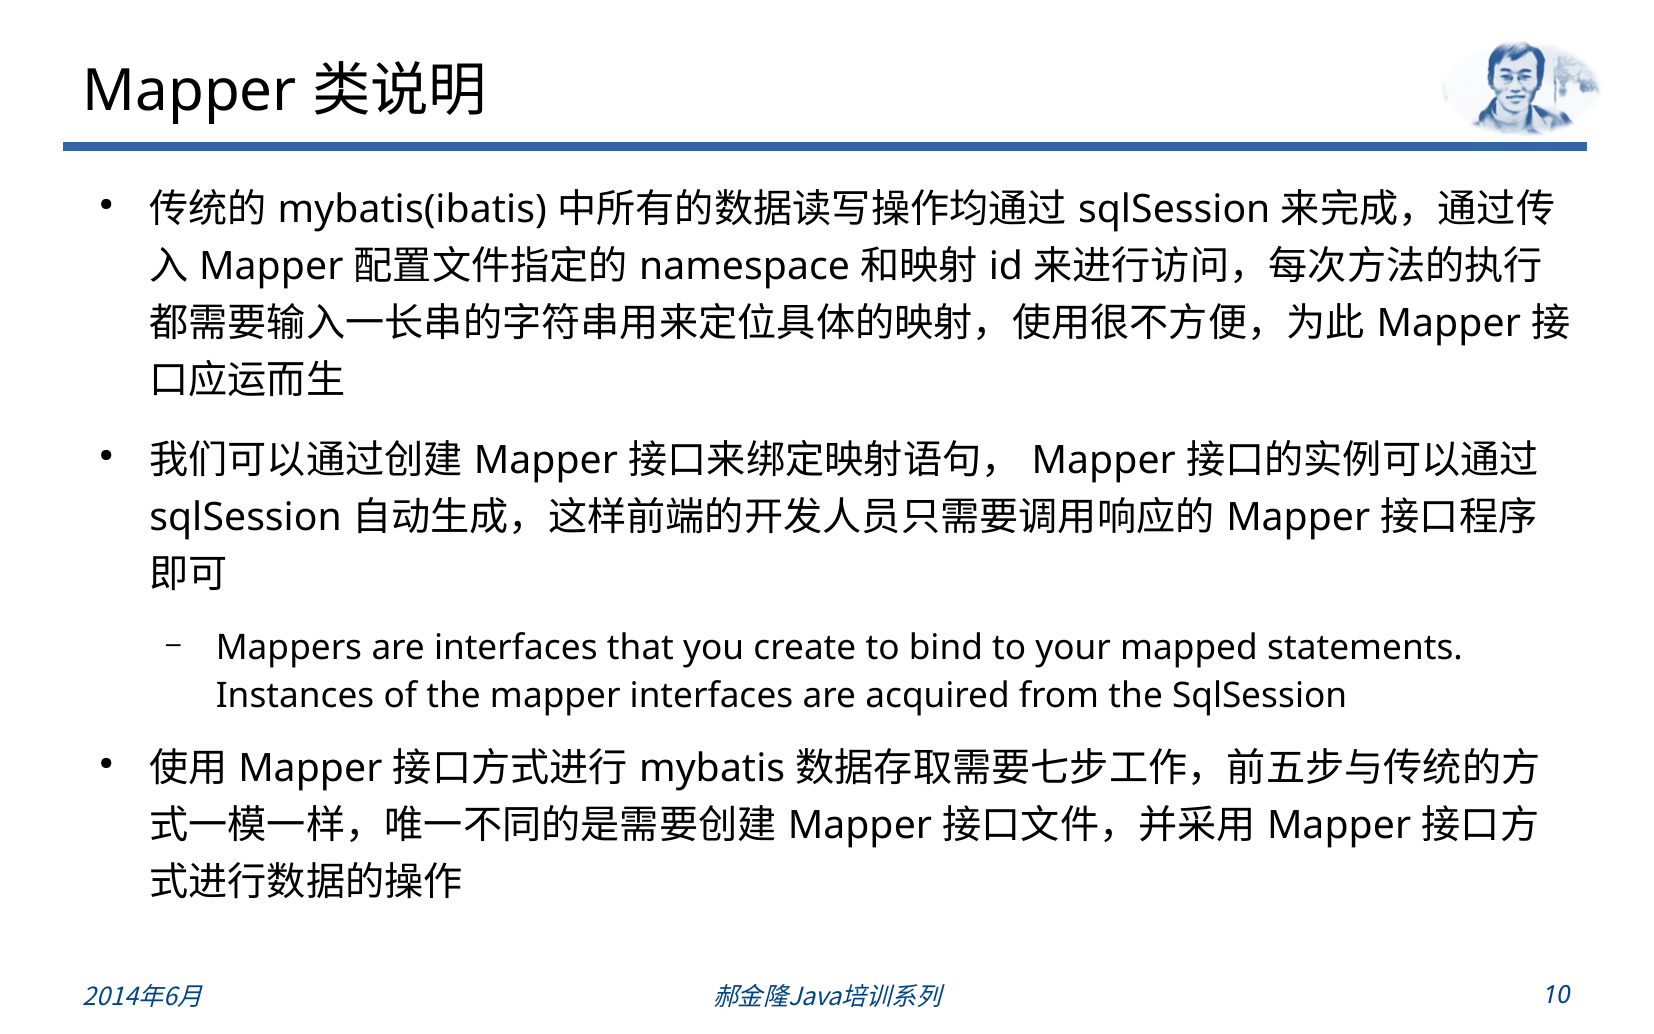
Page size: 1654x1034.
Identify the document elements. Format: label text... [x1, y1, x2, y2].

picture [1440, 41, 1604, 136]
title Mapper类说明 [82, 41, 1571, 130]
list 传统的mybatis(ibatis)中所有的数据读写操作均通过sqlSession来完成，通过传入Mapper配置文件指定的namespace和映射id来进行访问，每次方法的执行都需要输入一长串的字符串用来定位具体的映射，使用很不方便，为此Mapper接口应运而生 我们可以通过创建Mapper接口来绑定映射语句，Mapper接口的实例可以通过sqlSession自动生成，这样前端的开发人员只需要调用响应的Mapper接口程序即可 Mappers are interfaces that you create to bind to your mapped statements. Instances of the mapper interfaces are acquired from the SqlSession 使用Mapper接口方式进行mybatis数据存取需要七步工作，前五步与传统的方式一模一样，唯一不同的是需要创建Mapper接口文件，并采用Mapper接口方式进行数据的操作 [82, 177, 1571, 910]
